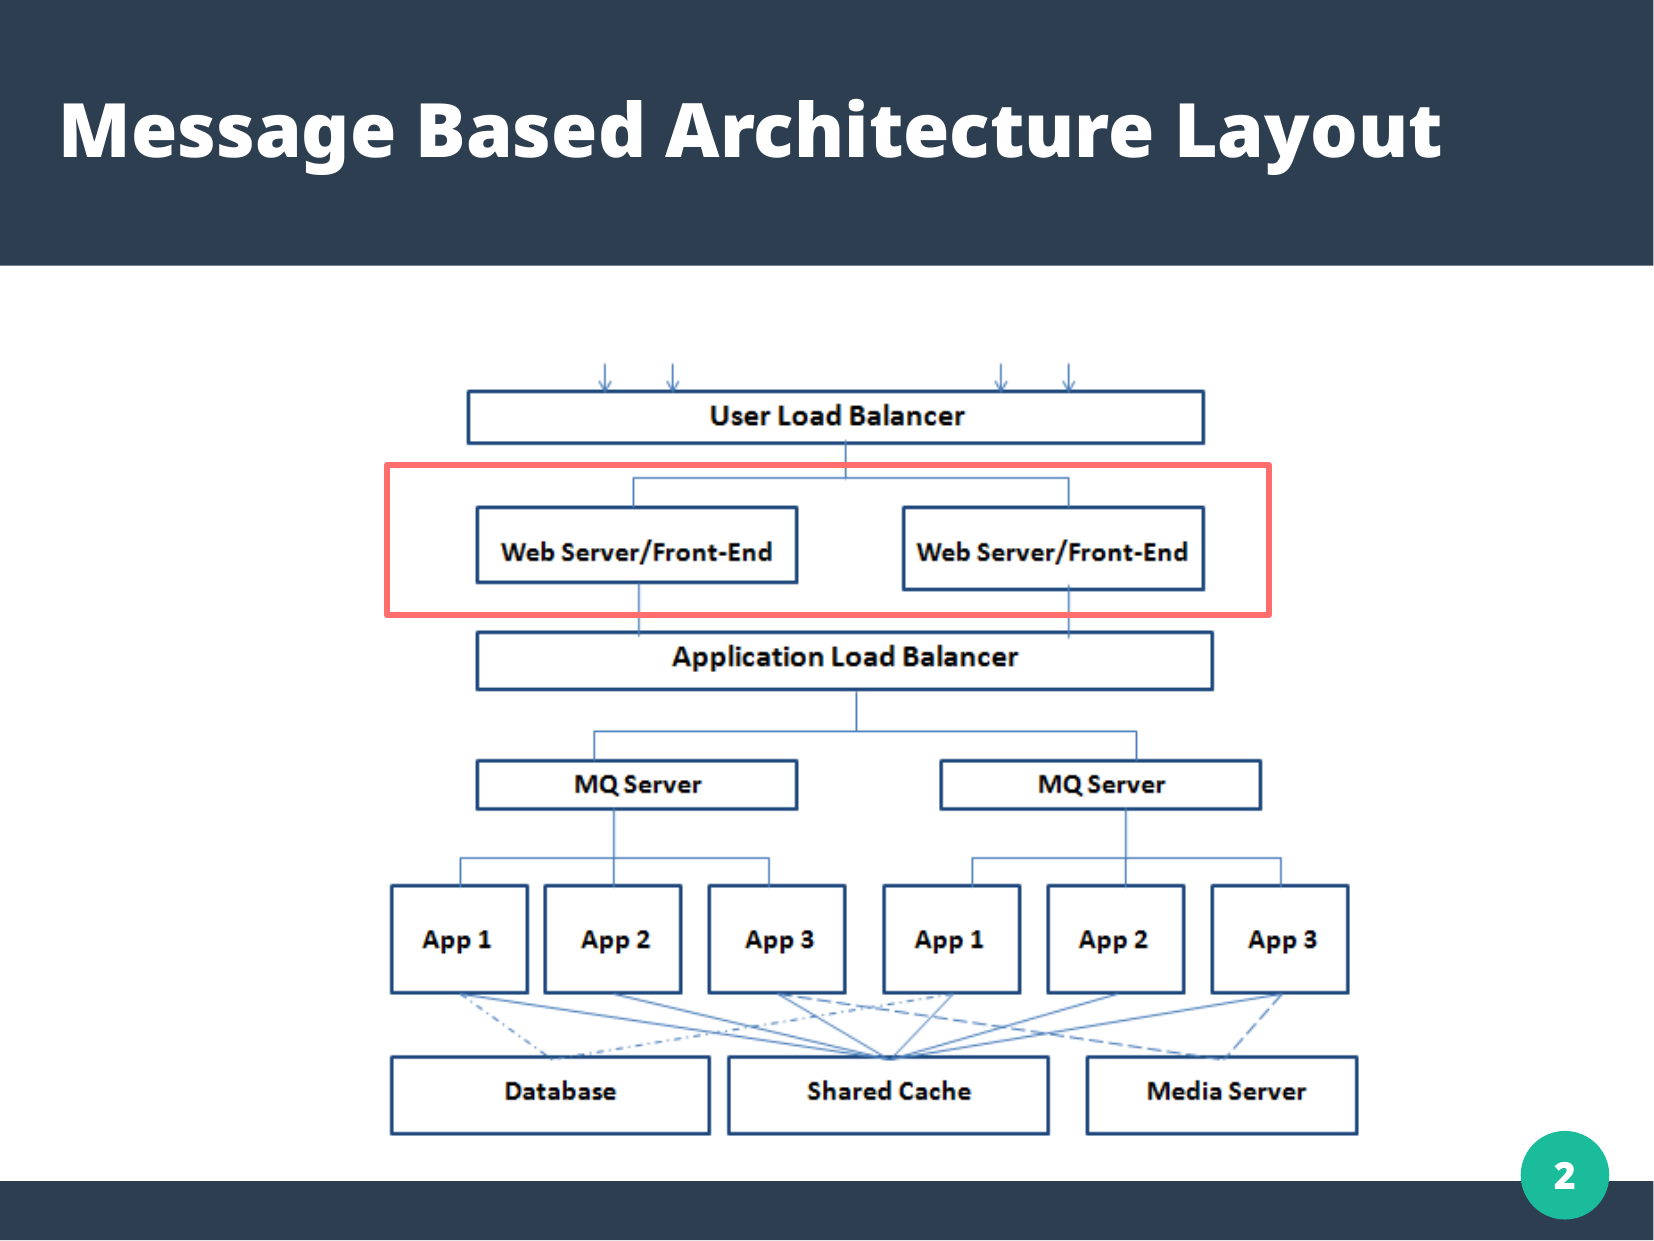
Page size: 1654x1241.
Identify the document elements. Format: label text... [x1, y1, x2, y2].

picture [278, 324, 1375, 1152]
title Message Based Architecture Layout [59, 49, 1595, 207]
